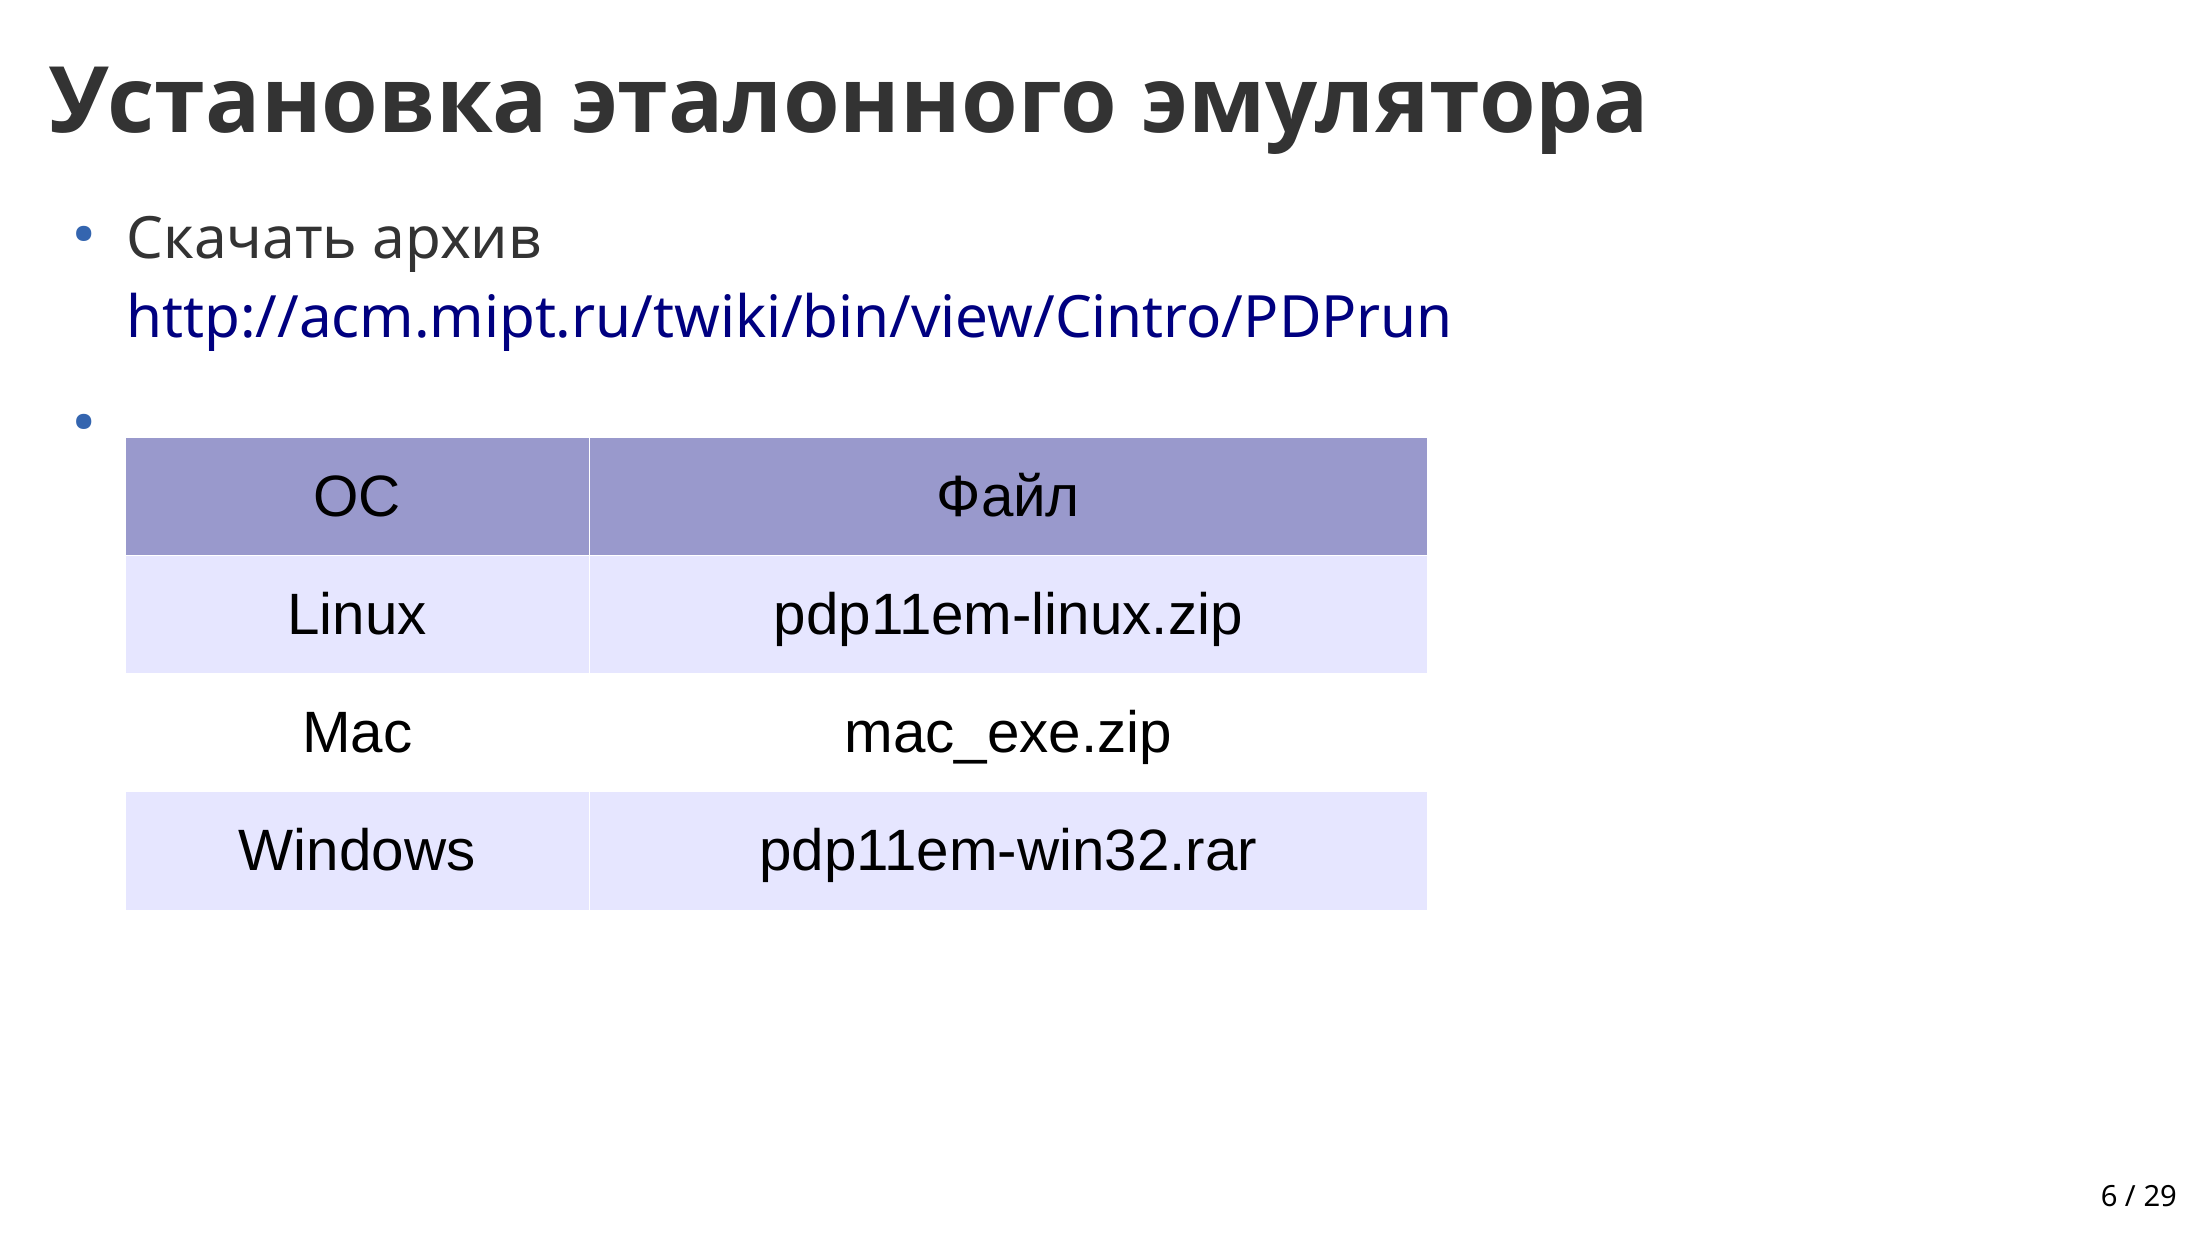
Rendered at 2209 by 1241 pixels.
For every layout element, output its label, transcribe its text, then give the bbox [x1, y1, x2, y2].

table_cell Windows [126, 792, 589, 910]
table_cell pdp11em-win32.rar [590, 792, 1427, 910]
table_cell pdp11em-linux.zip [590, 556, 1427, 673]
table_cell mac_exe.zip [590, 674, 1427, 791]
table_cell Linux [126, 556, 589, 673]
table_header Файл [590, 438, 1427, 555]
list Скачать архив http://acm.mipt.ru/twiki/bin/view/Cintro/PDPrun [55, 195, 1690, 395]
table_header OC [126, 438, 589, 555]
table_cell Mac [126, 674, 589, 791]
title Установка эталонного эмулятора [48, 34, 2174, 160]
